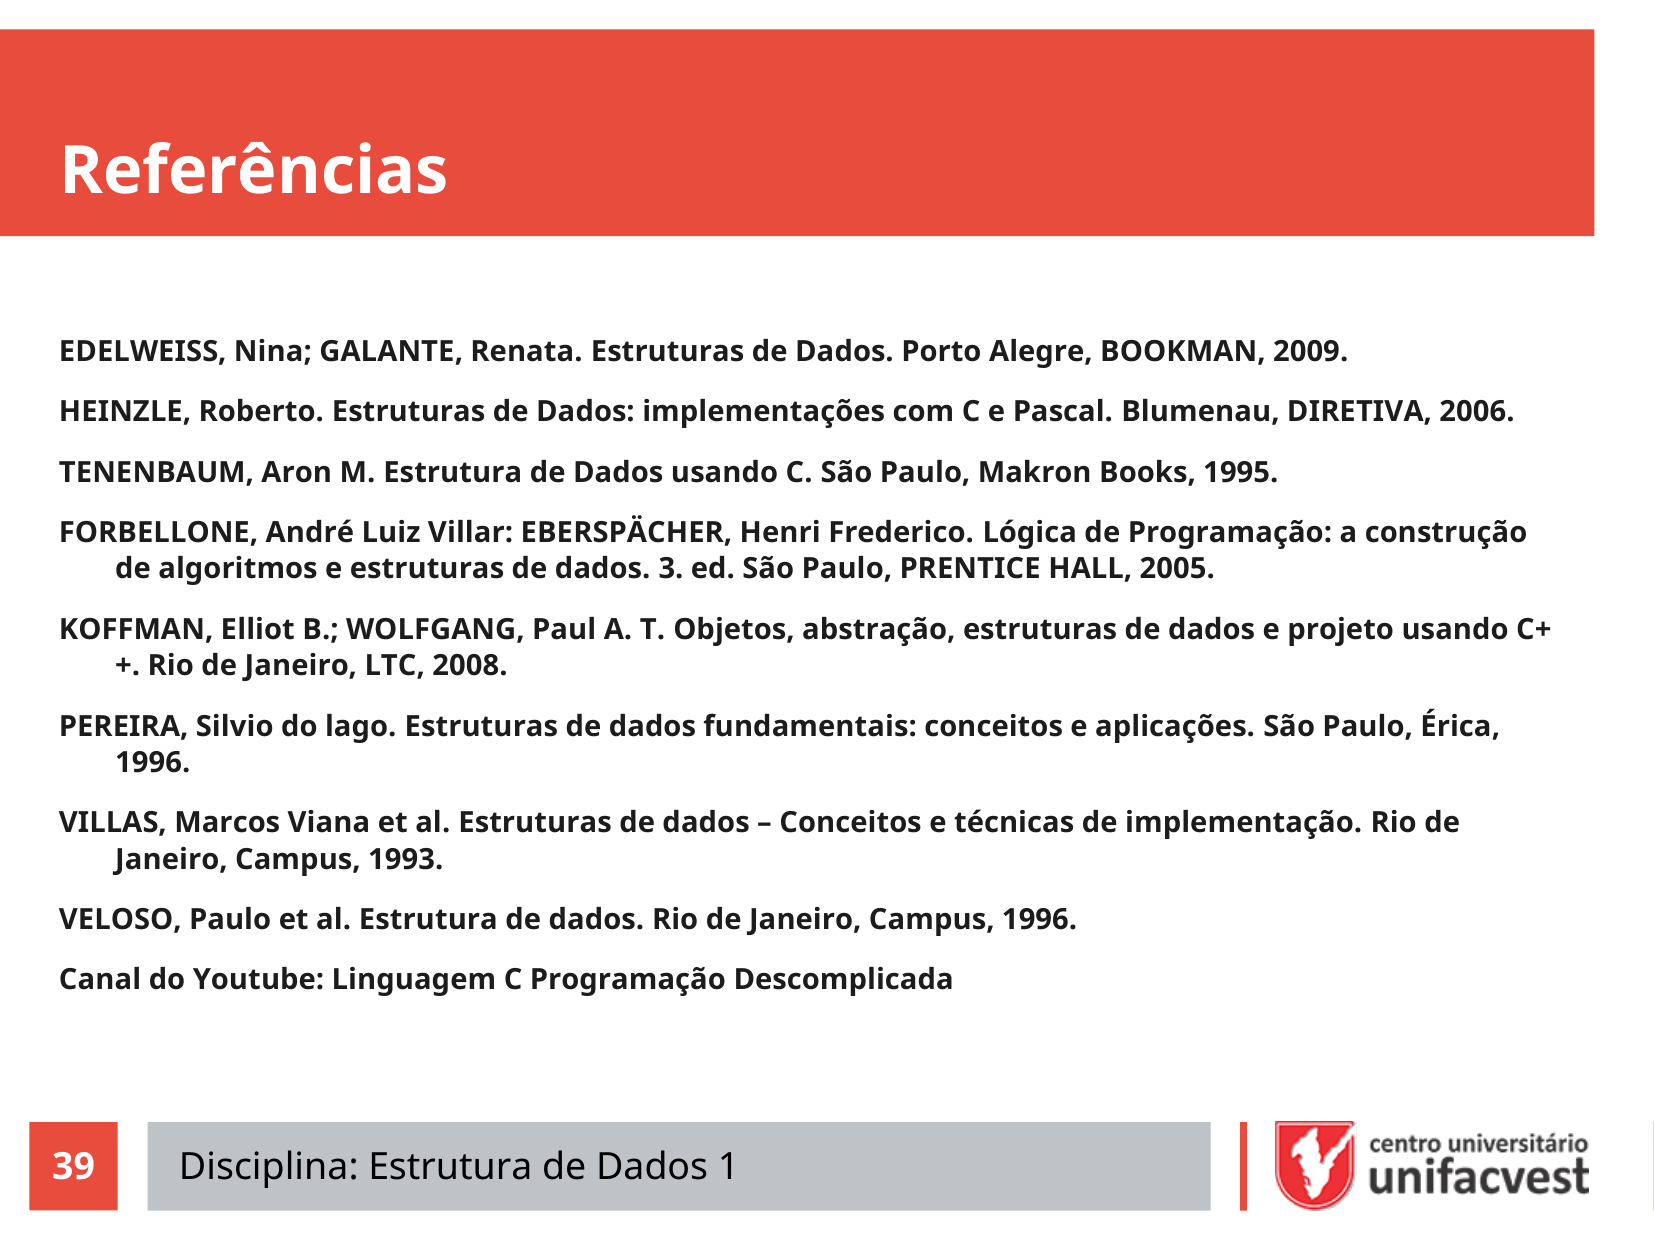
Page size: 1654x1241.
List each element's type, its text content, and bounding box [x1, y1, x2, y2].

title Referências [59, 59, 1595, 207]
list EDELWEISS, Nina; GALANTE, Renata. Estruturas de Dados. Porto Alegre, BOOKMAN, 2009. HEINZLE, Roberto. Estruturas de Dados: implementações com C e Pascal. Blumenau, DIRETIVA, 2006. TENENBAUM, Aron M. Estrutura de Dados usando C. São Paulo, Makron Books, 1995. FORBELLONE, André Luiz Villar: EBERSPÄCHER, Henri Frederico. Lógica de Programação: a construção de algoritmos e estruturas de dados. 3. ed. São Paulo, PRENTICE HALL, 2005. KOFFMAN, Elliot B.; WOLFGANG, Paul A. T. Objetos, abstração, estruturas de dados e projeto usando C++. Rio de Janeiro, LTC, 2008. PEREIRA, Silvio do lago. Estruturas de dados fundamentais: conceitos e aplicações. São Paulo, Érica, 1996. VILLAS, Marcos Viana et al. Estruturas de dados – Conceitos e técnicas de implementação. Rio de Janeiro, Campus, 1993. VELOSO, Paulo et al. Estrutura de dados. Rio de Janeiro, Campus, 1996. Canal do Youtube: Linguagem C Programação Descomplicada [59, 330, 1566, 1099]
text_box Disciplina: Estrutura de Dados 1 [164, 1132, 1214, 1196]
text_box [1248, 1120, 1654, 1212]
picture [1275, 1121, 1589, 1211]
